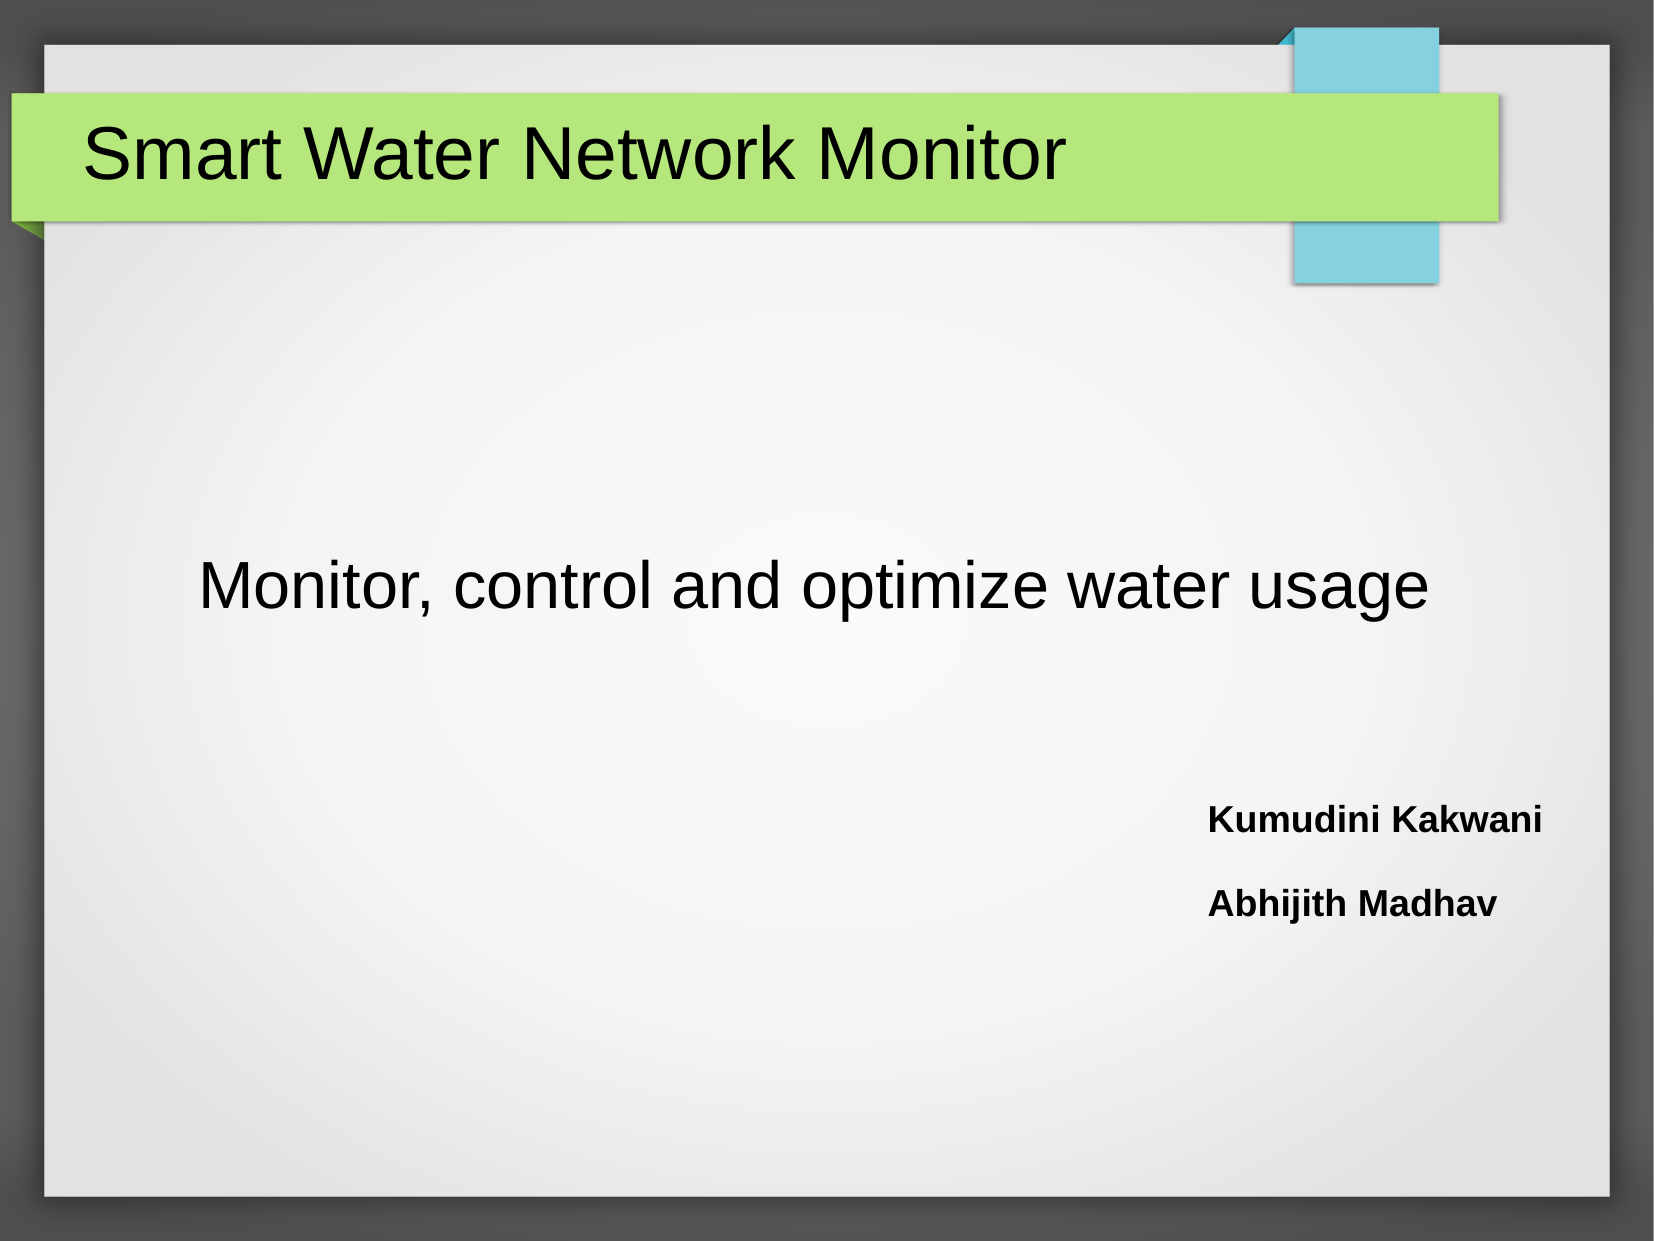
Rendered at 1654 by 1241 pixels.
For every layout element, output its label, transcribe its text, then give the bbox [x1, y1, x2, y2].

picture [0, 0, 1654, 1241]
title Smart Water Network Monitor [82, 94, 1264, 213]
subtitle Monitor, control and optimize water usage [70, 414, 1560, 756]
text_box Kumudini Kakwani Abhijith Madhav [1192, 791, 1560, 933]
